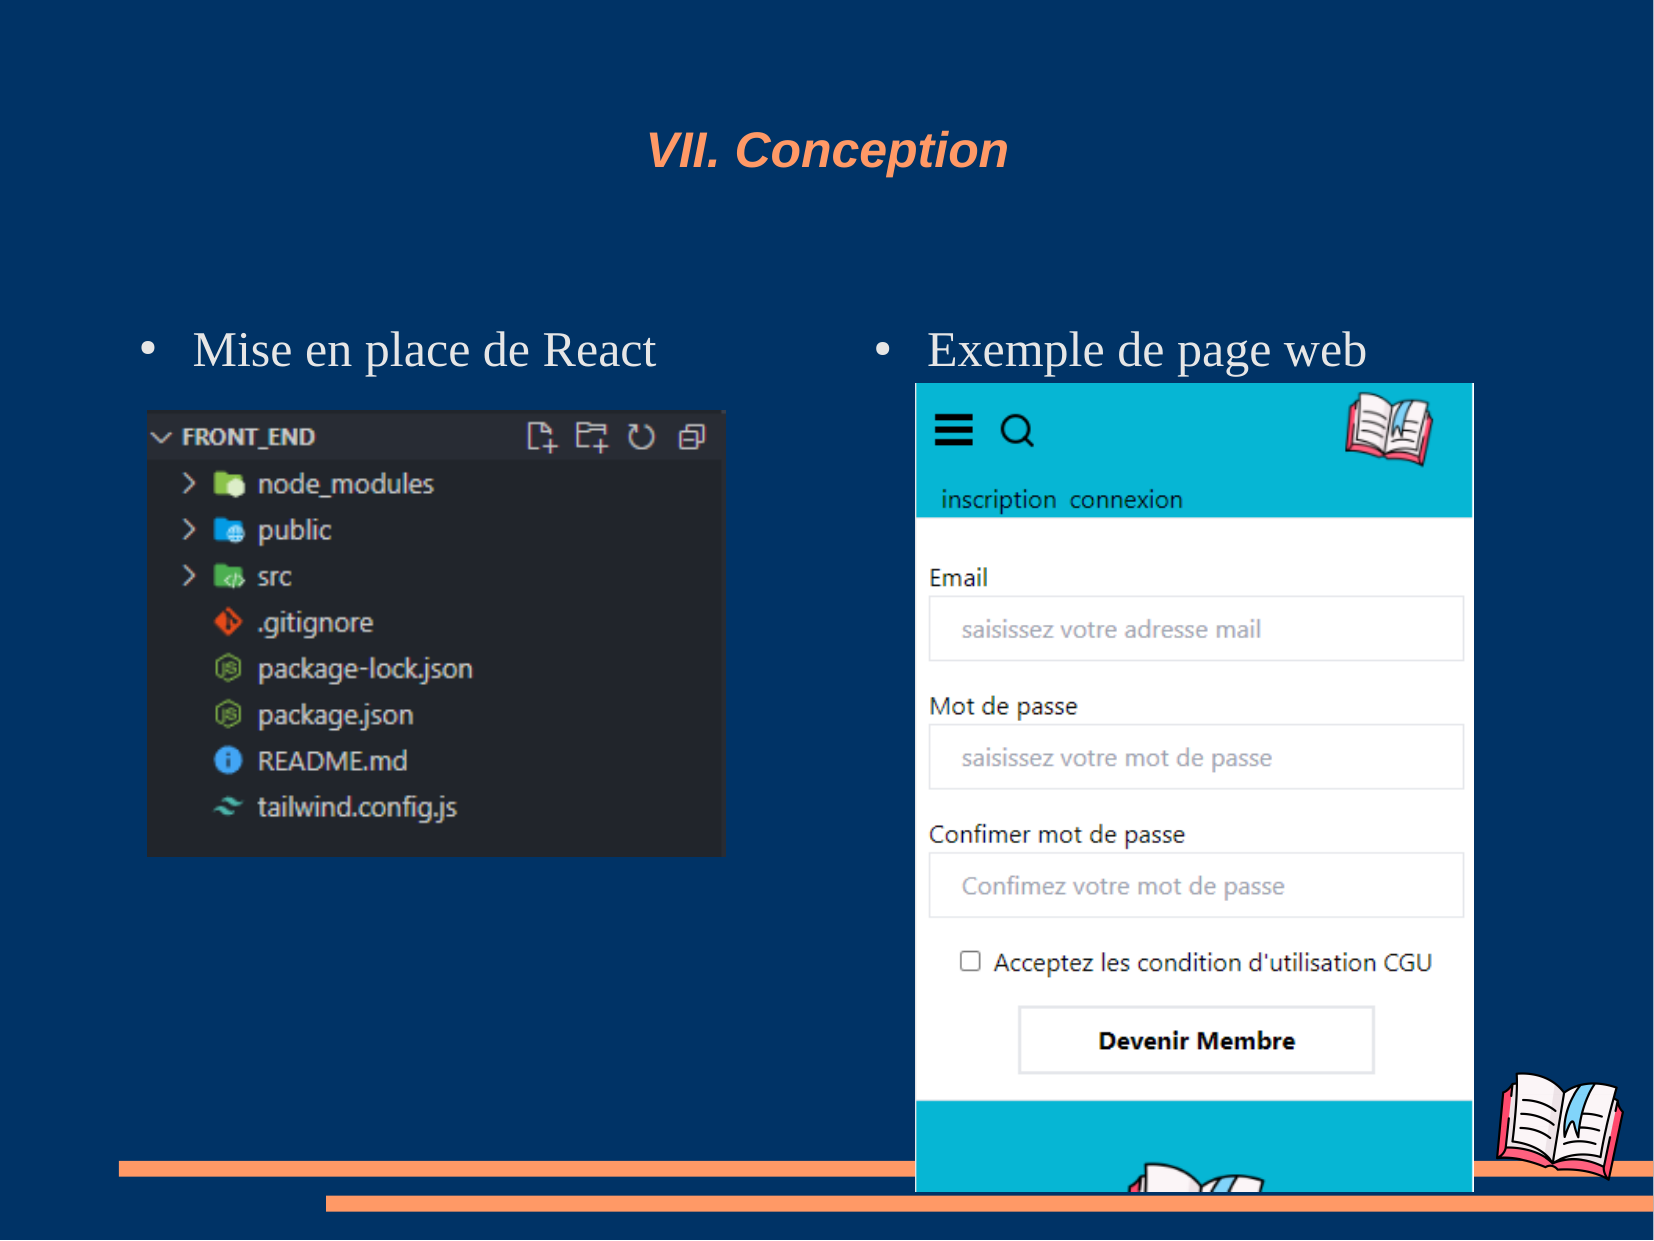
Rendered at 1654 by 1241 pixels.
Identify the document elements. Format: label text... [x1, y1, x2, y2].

picture [915, 383, 1474, 1192]
picture [147, 410, 726, 857]
list Mise en place de React [121, 322, 768, 709]
title VII. Conception [121, 46, 1534, 254]
picture [1496, 1062, 1624, 1191]
list Exemple de page web L'inscription [856, 322, 1506, 709]
